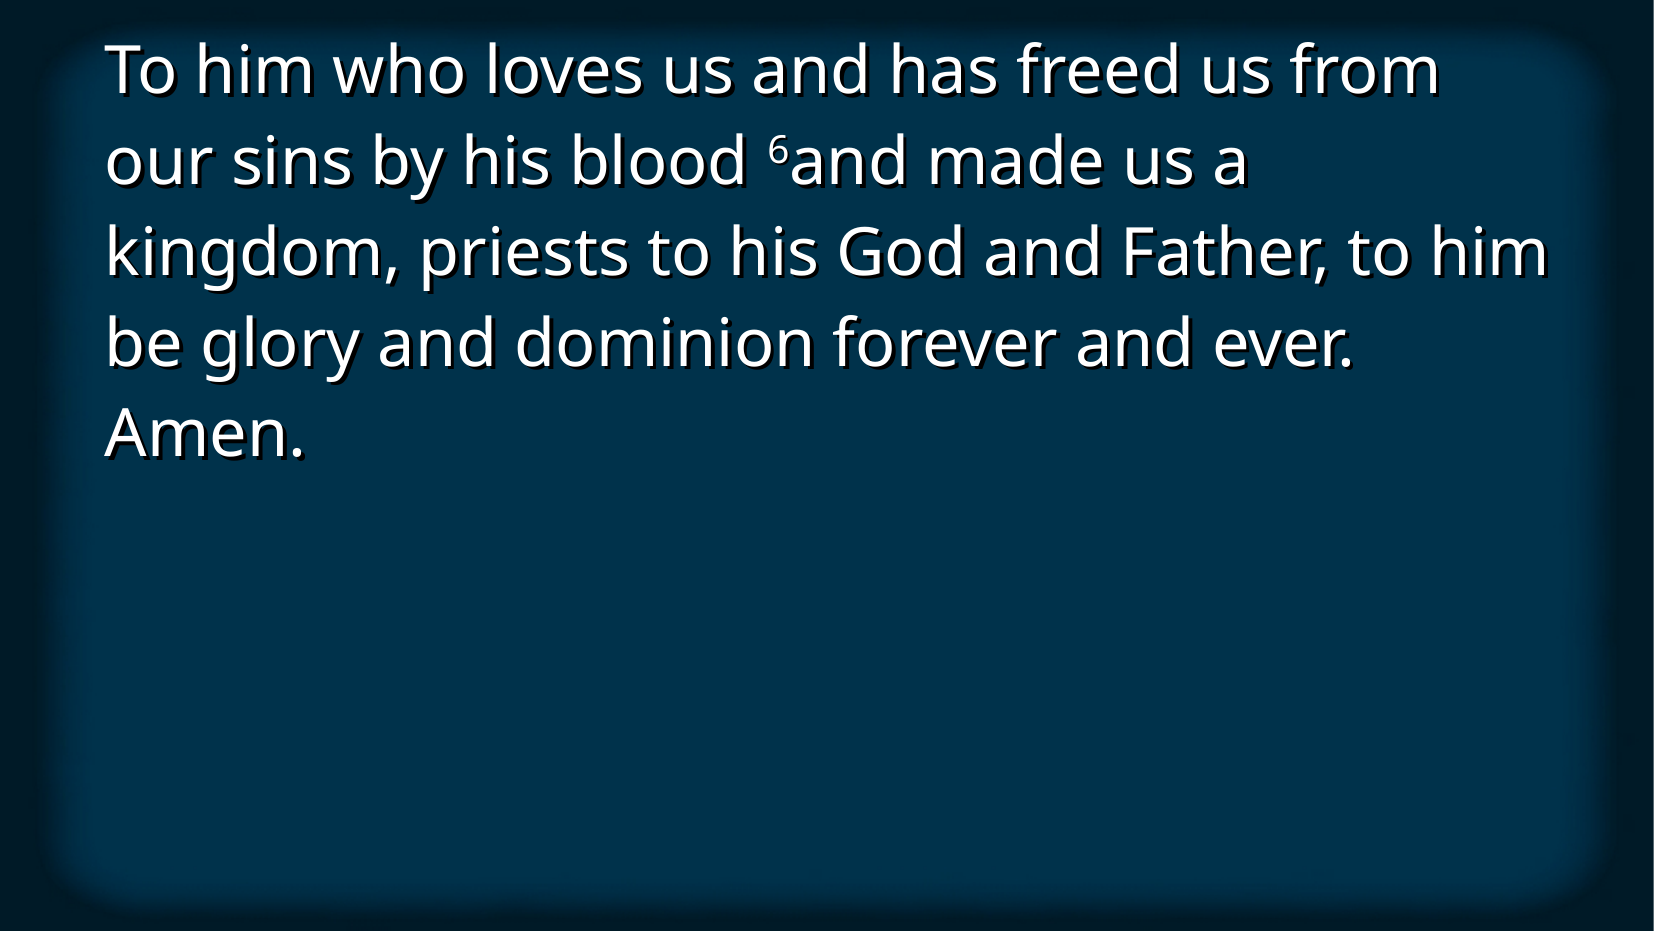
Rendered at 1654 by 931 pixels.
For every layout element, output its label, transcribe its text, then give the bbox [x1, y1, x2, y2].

text_box To him who loves us and has freed us from our sins by his blood 6and made us a kingdom, priests to his God and Father, to him be glory and dominion forever and ever. Amen. [90, 15, 1576, 385]
picture [0, 0, 1654, 931]
